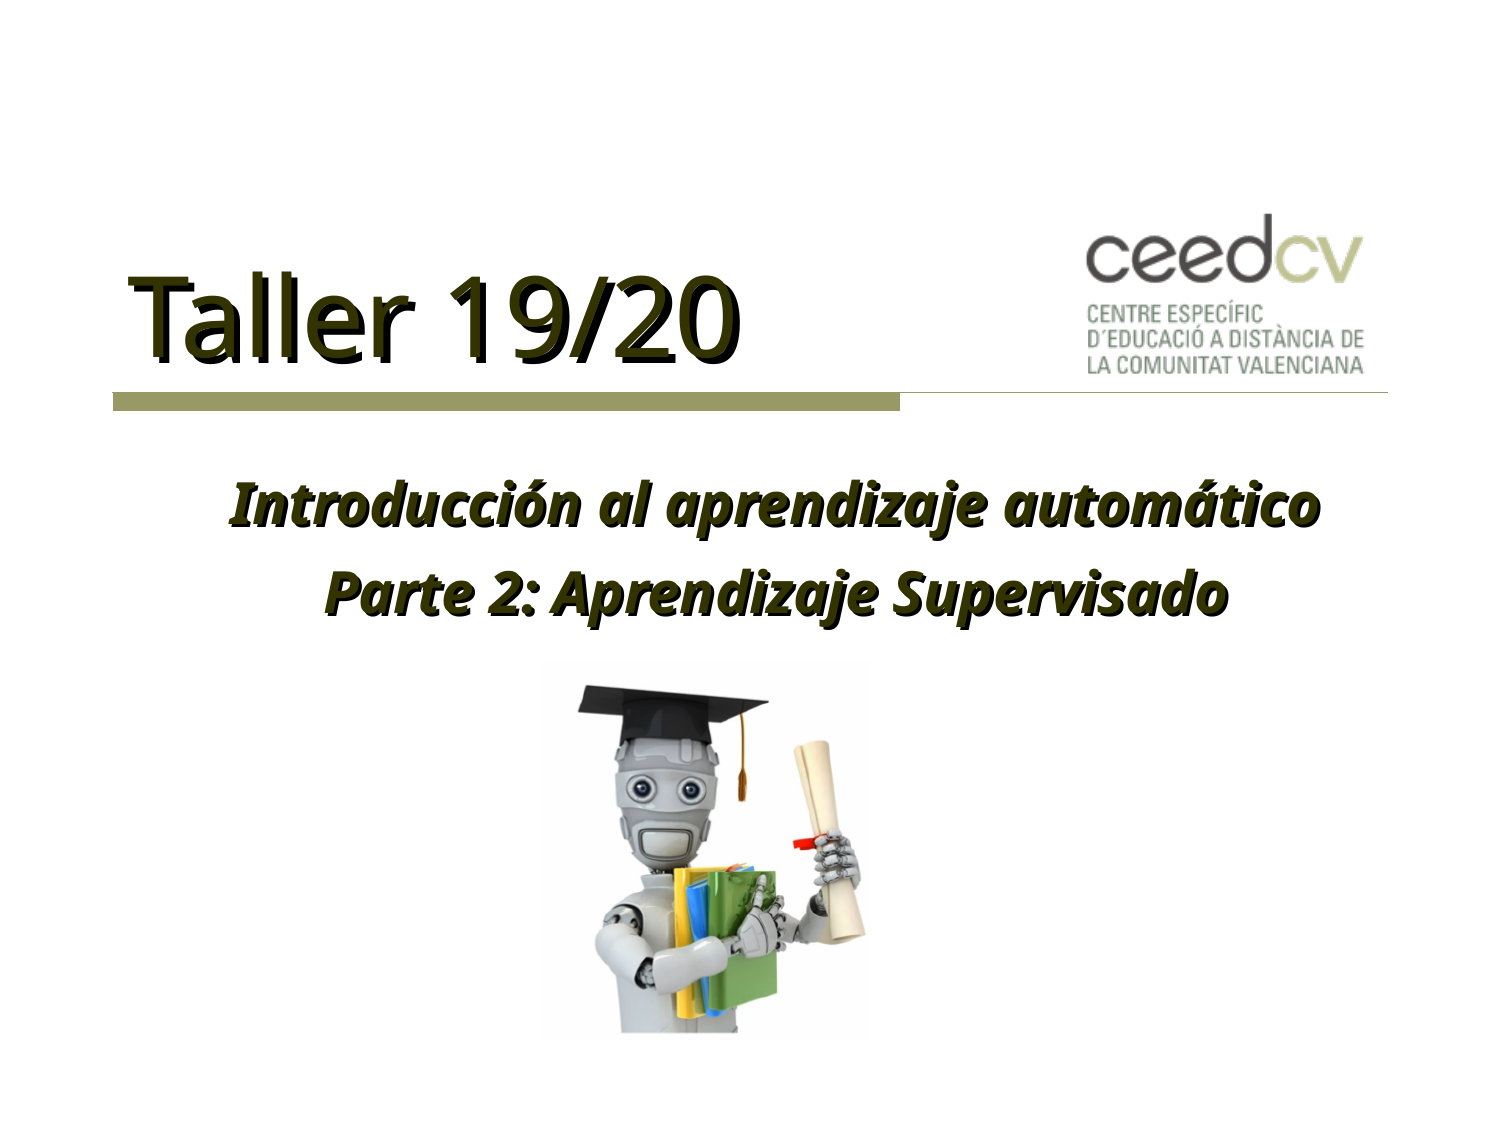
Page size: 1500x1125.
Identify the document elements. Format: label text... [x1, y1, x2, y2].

title Taller 19/20 [112, 162, 1388, 388]
picture [543, 661, 871, 1040]
subtitle Introducción al aprendizaje automático Parte 2: Aprendizaje Supervisado [130, 458, 1347, 745]
picture [1062, 200, 1388, 388]
